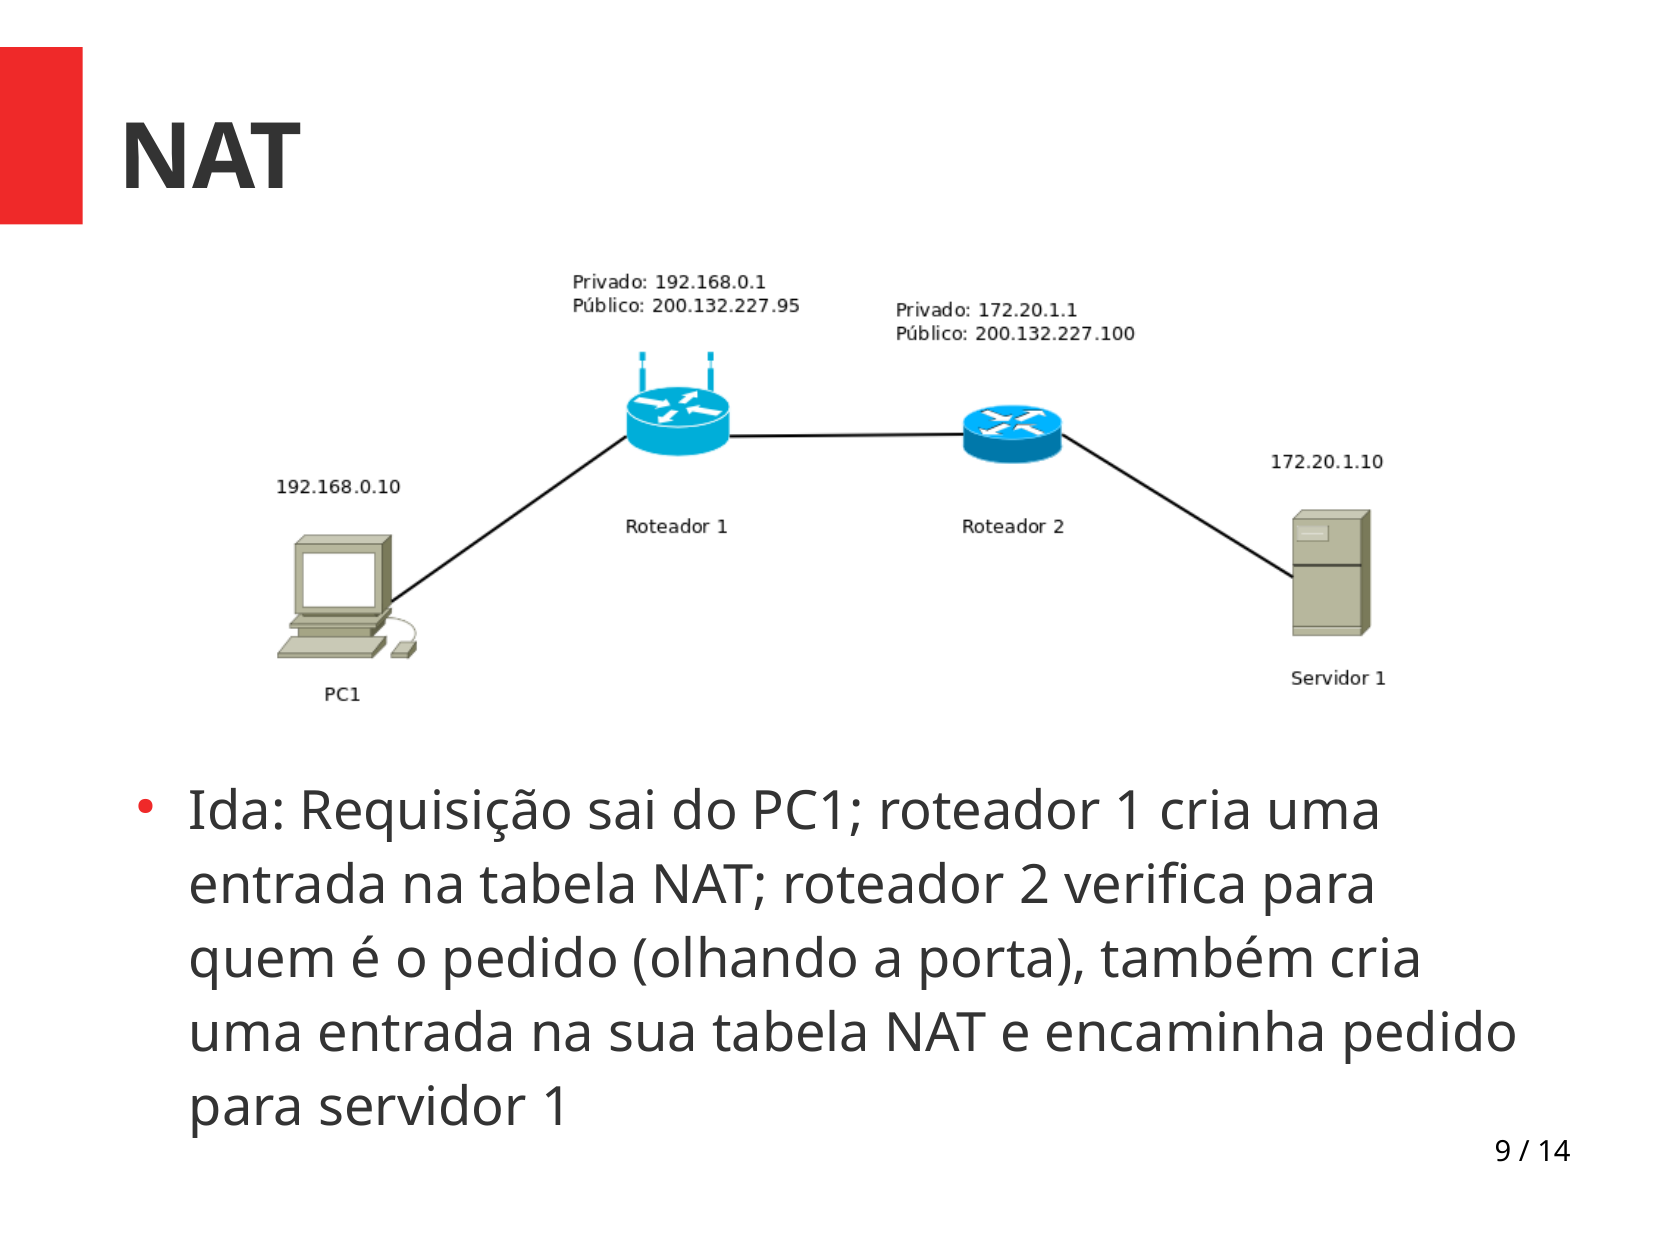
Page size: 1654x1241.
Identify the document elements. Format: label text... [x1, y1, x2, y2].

title NAT [118, 49, 1571, 257]
picture [276, 271, 1394, 707]
list Ida: Requisição sai do PC1; roteador 1 cria uma entrada na tabela NAT; roteador 2 verifica para quem é o pedido (olhando a porta), também cria uma entrada na sua tabela NAT e encaminha pedido para servidor 1 [118, 771, 1536, 1032]
